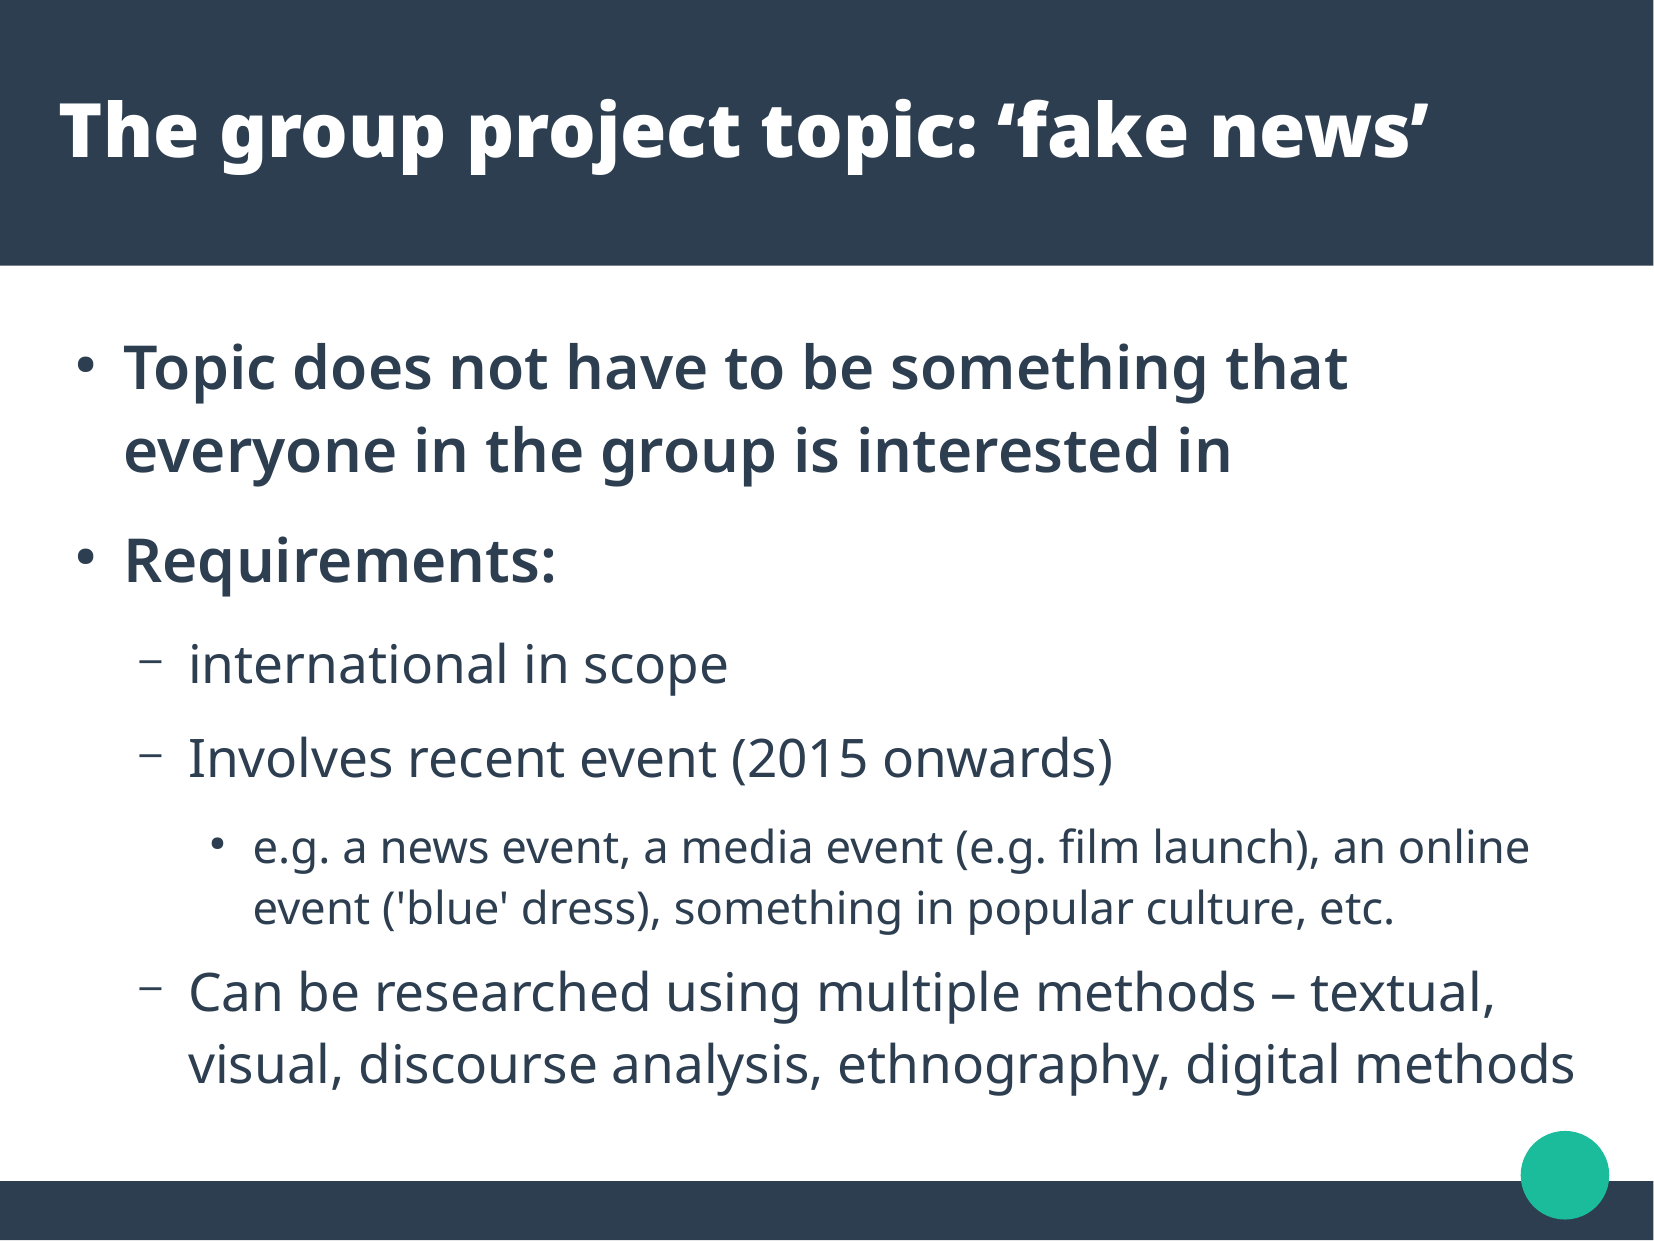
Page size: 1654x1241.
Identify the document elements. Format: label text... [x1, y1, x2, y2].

list Topic does not have to be something that everyone in the group is interested in Requirements: international in scope Involves recent event (2015 onwards) e.g. a news event, a media event (e.g. film launch), an online event ('blue' dress), something in popular culture, etc. Can be researched using multiple methods – textual, visual, discourse analysis, ethnography, digital methods [59, 324, 1595, 1152]
title The group project topic: ‘fake news’ [59, 49, 1595, 207]
